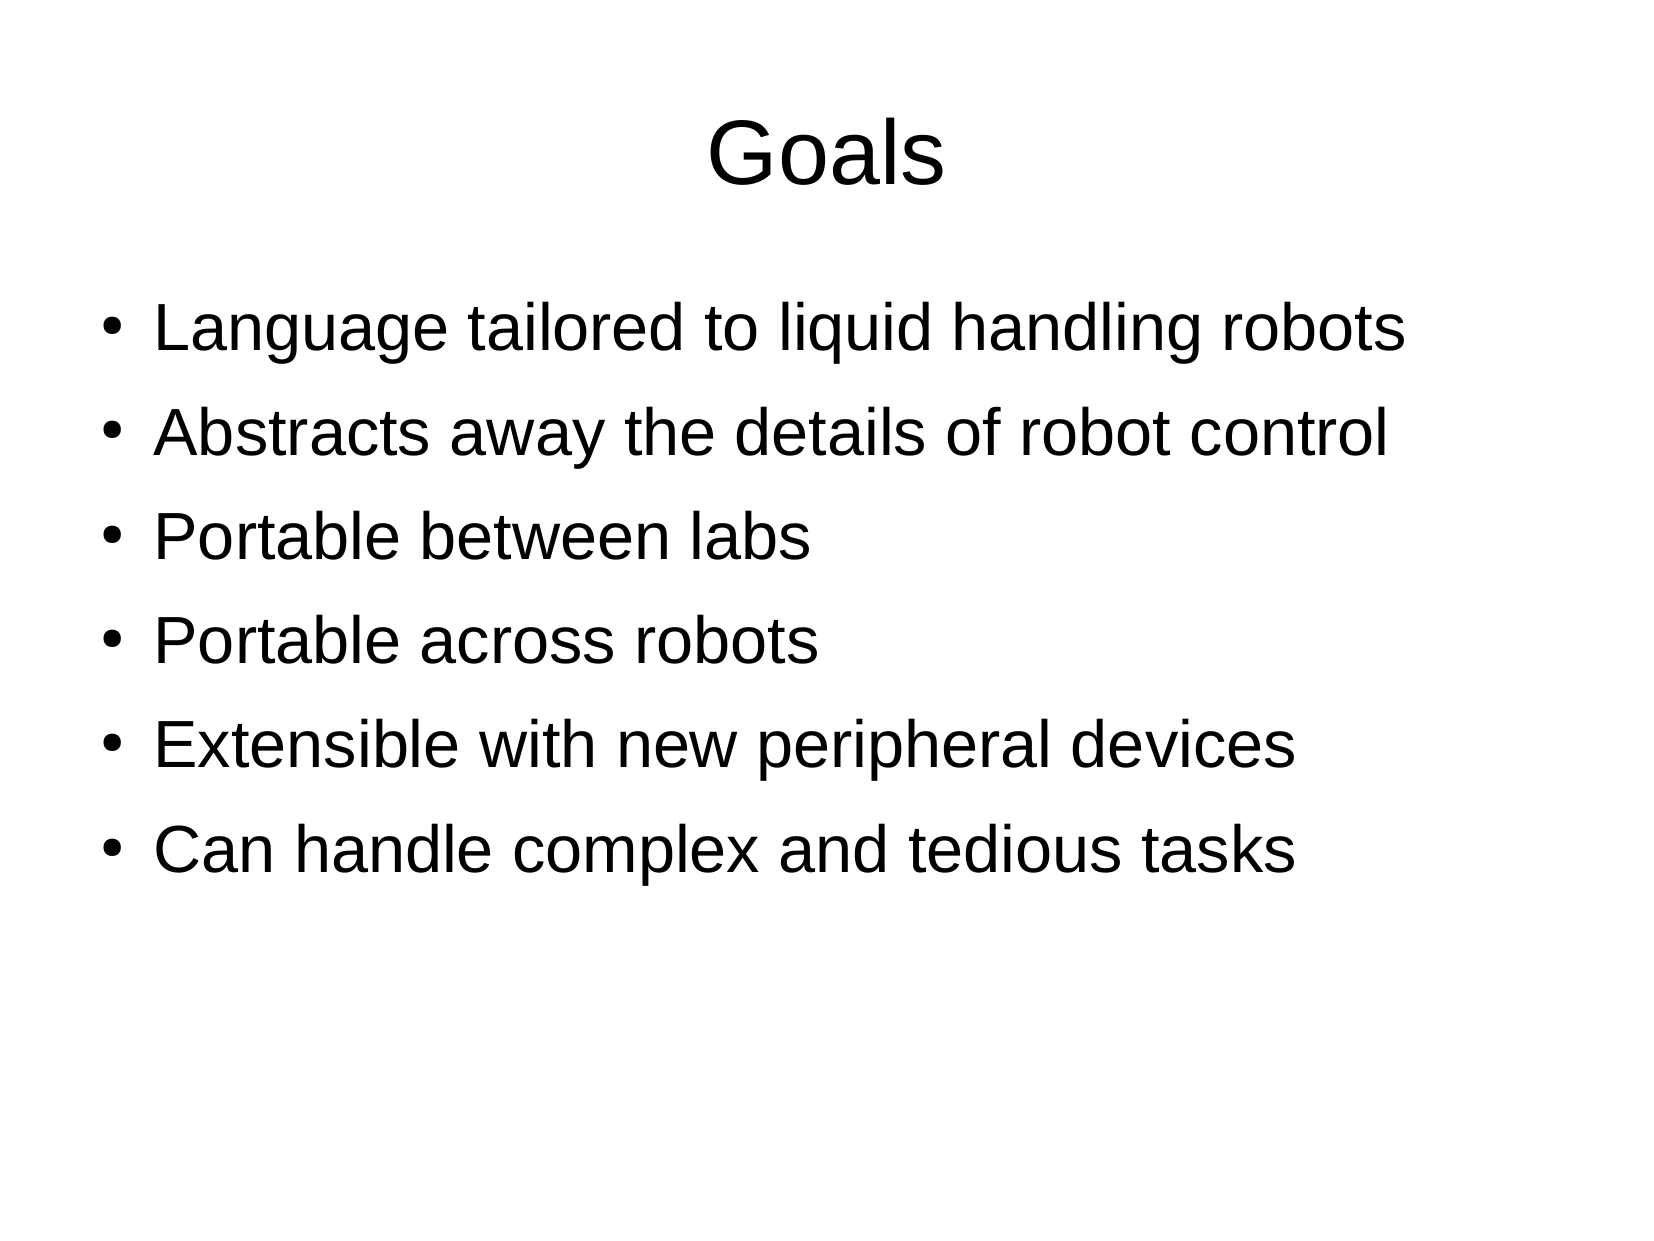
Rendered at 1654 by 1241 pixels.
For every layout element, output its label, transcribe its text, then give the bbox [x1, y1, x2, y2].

title Goals [82, 56, 1571, 250]
list Language tailored to liquid handling robots Abstracts away the details of robot control Portable between labs Portable across robots Extensible with new peripheral devices Can handle complex and tedious tasks [82, 290, 1571, 1109]
